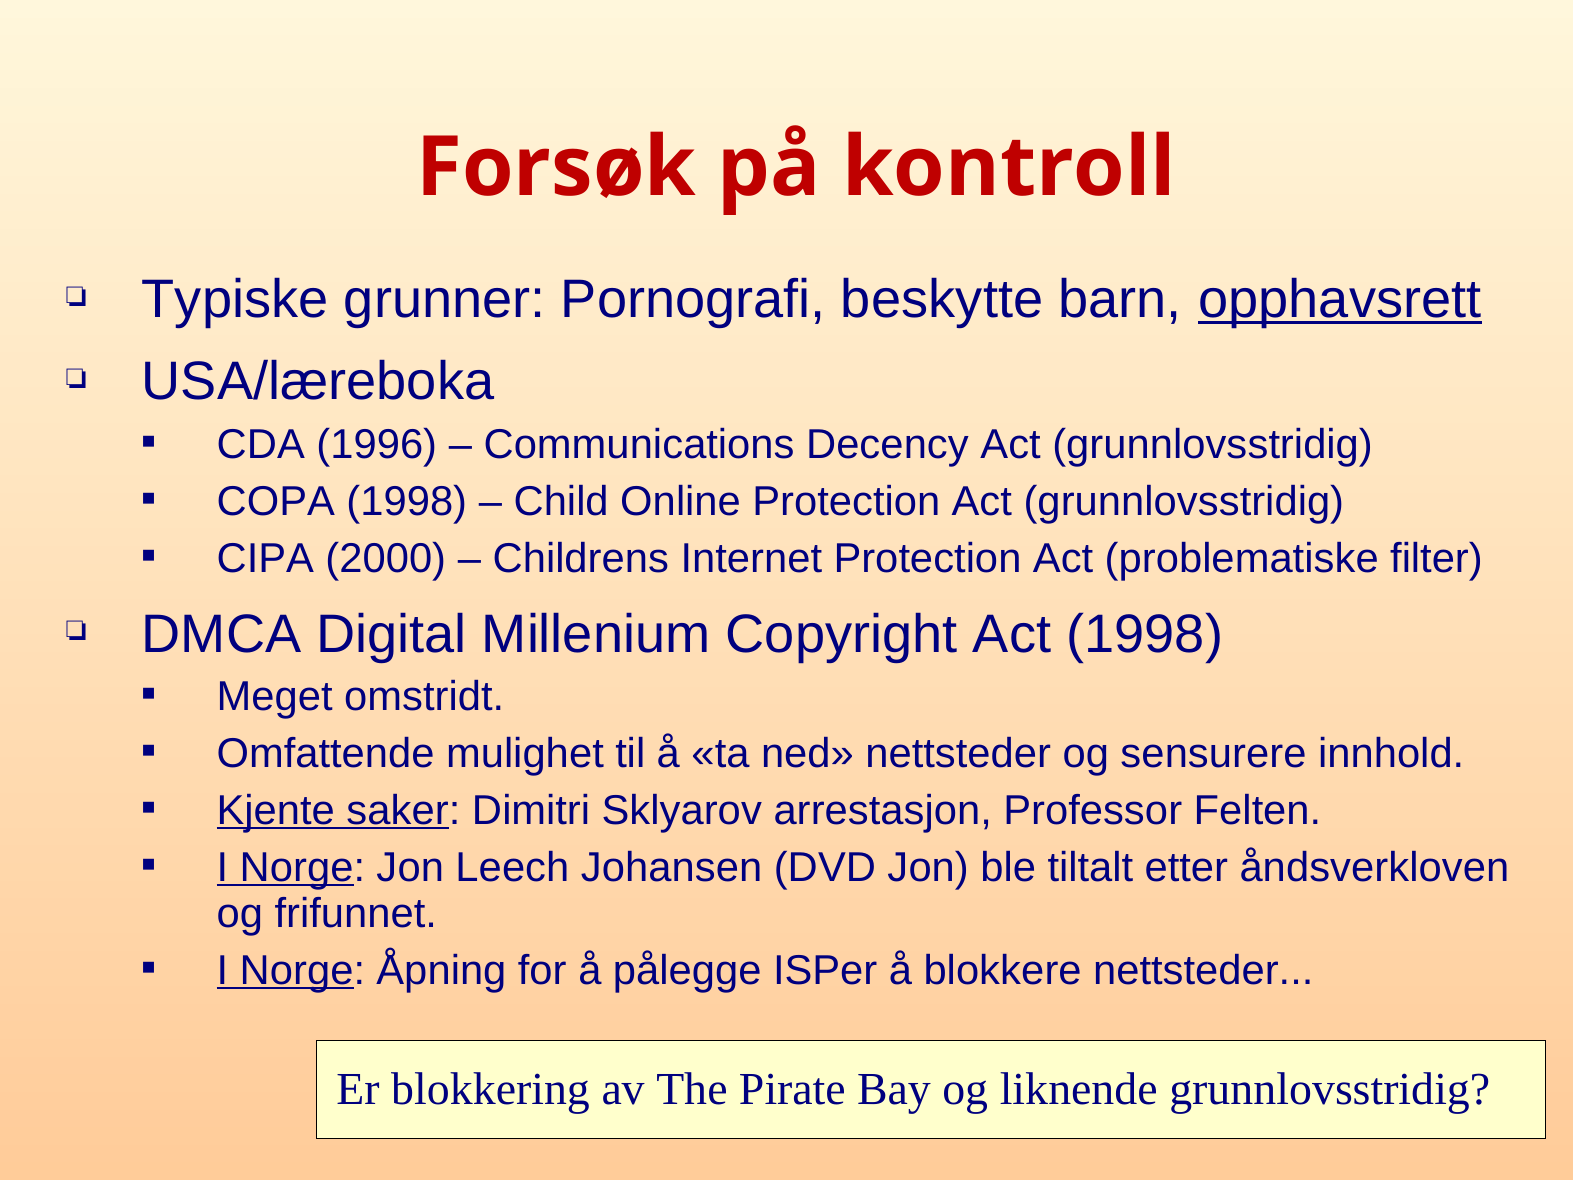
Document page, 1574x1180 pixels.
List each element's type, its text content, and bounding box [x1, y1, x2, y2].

text_box Er blokkering av The Pirate Bay og liknende grunnlovsstridig? [316, 1040, 1546, 1139]
list Typiske grunner: Pornografi, beskytte barn, opphavsrett USA/læreboka CDA (1996) – Communications Decency Act (grunnlovsstridig) COPA (1998) – Child Online Protection Act (grunnlovsstridig) CIPA (2000) – Childrens Internet Protection Act (problematiske filter) DMCA Digital Millenium Copyright Act (1998) Meget omstridt. Omfattende mulighet til å «ta ned» nettsteder og sensurere innhold. Kjente saker: Dimitri Sklyarov arrestasjon, Professor Felten. I Norge: Jon Leech Johansen (DVD Jon) ble tiltalt etter åndsverkloven og frifunnet. I Norge: Åpning for å pålegge ISPer å blokkere nettsteder... [66, 275, 1520, 1110]
title Forsøk på kontroll [45, 37, 1549, 292]
